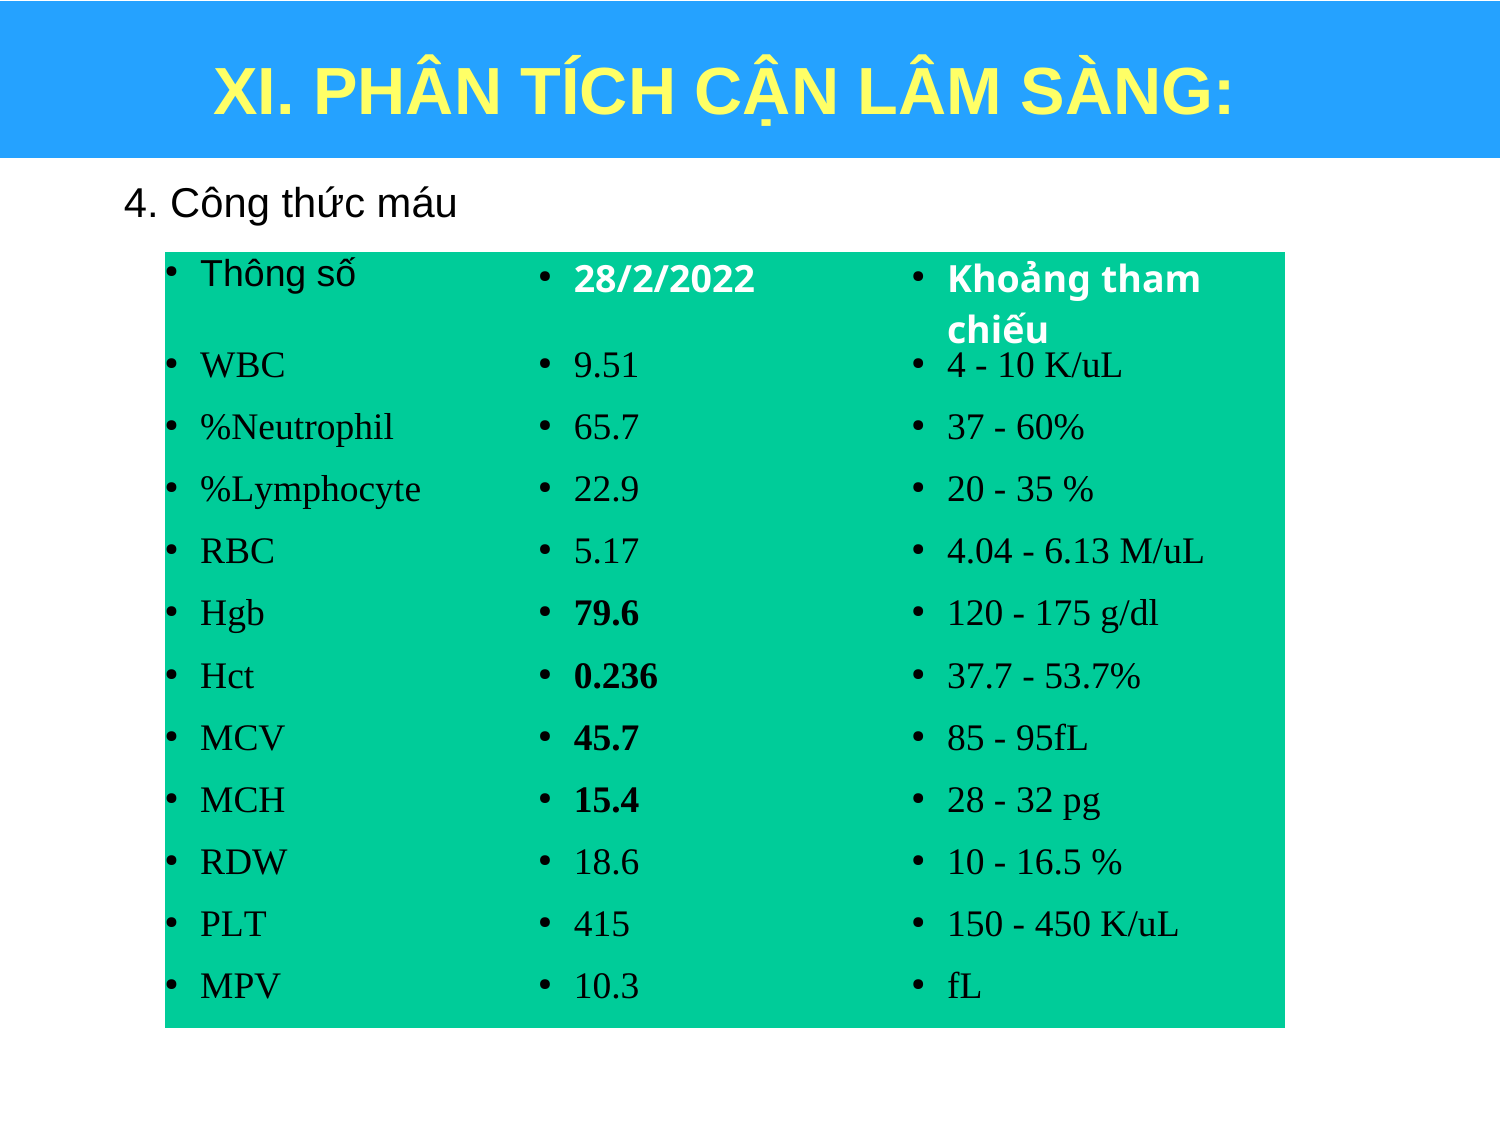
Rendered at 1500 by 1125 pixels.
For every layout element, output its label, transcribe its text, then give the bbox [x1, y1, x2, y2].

text_box 4. Công thức máu [108, 168, 546, 234]
table_cell 85 - 95fL​ [912, 717, 1285, 779]
table_cell RBC​ [165, 530, 538, 592]
table_cell Hct​ [165, 655, 538, 717]
table_cell 0.236 [538, 655, 912, 717]
table_cell MPV​ [165, 965, 538, 1028]
table_cell 37 - 60%​ [912, 406, 1285, 468]
table_cell 4.04 - 6.13 M/uL​ [912, 530, 1285, 592]
table_cell 79.6 [538, 592, 912, 655]
table_cell 120 - 175 g/dl​ [912, 592, 1285, 655]
table_cell MCH​ [165, 779, 538, 841]
table_header 28/2/2022​ [538, 252, 912, 344]
table_cell Hgb​ [165, 592, 538, 655]
table_cell MCV​ [165, 717, 538, 779]
table_cell PLT​ [165, 903, 538, 965]
table_cell 18.6 [538, 841, 912, 903]
table_cell 45.7 [538, 717, 912, 779]
table_header Khoảng tham chiếu​ [912, 252, 1285, 344]
table_cell RDW​ [165, 841, 538, 903]
table_cell 9.51 [538, 344, 912, 406]
table_cell 65.7 [538, 406, 912, 468]
table_cell 150 - 450 K/uL​ [912, 903, 1285, 965]
table_cell 20 - 35 %​ [912, 468, 1285, 530]
table_cell 15.4 [538, 779, 912, 841]
table_cell %Neutrophil​ [165, 406, 538, 468]
table_cell fL​ [912, 965, 1285, 1028]
table_cell 37.7 - 53.7%​ [912, 655, 1285, 717]
table_header Thông số​ [165, 252, 538, 344]
table_cell 4 - 10 K/uL​ [912, 344, 1285, 406]
table_cell 22​.9 [538, 468, 912, 530]
table_cell 415 [538, 903, 912, 965]
title XI. PHÂN TÍCH CẬN LÂM SÀNG: [87, 24, 1363, 150]
table_cell 28 - 32 pg​ [912, 779, 1285, 841]
table_cell %Lymphocyte​ [165, 468, 538, 530]
table_cell 10 - 16.5 %​ [912, 841, 1285, 903]
table_cell 5.17 [538, 530, 912, 592]
table_cell 10.3 [538, 965, 912, 1028]
table_cell WBC​ [165, 344, 538, 406]
